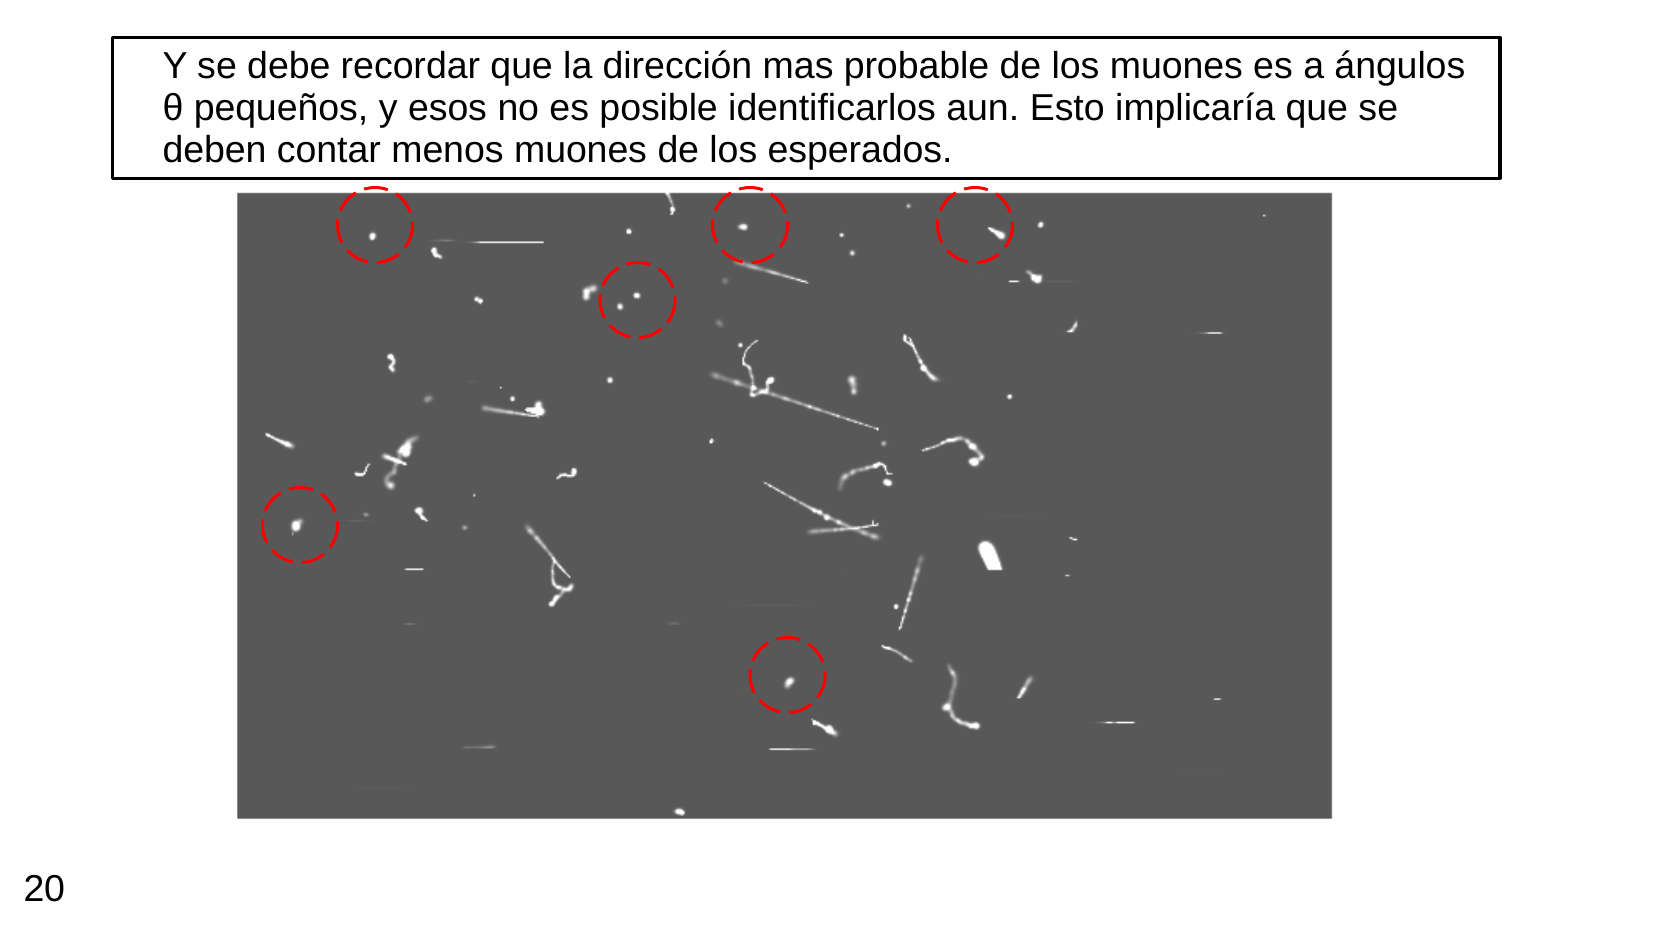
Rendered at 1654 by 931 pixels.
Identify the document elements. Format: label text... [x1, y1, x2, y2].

text_box [937, 187, 1013, 263]
text_box [600, 262, 676, 338]
text_box <number> [8, 860, 638, 931]
text_box [750, 637, 826, 713]
text_box Y se debe recordar que la dirección mas probable de los muones es a ángulos θ pequeños, y esos no es posible identificarlos aun. Esto implicaría que se deben contar menos muones de los esperados. [112, 37, 1501, 179]
picture [225, 187, 1351, 830]
text_box [712, 187, 788, 263]
text_box [337, 187, 413, 263]
text_box [262, 487, 338, 563]
